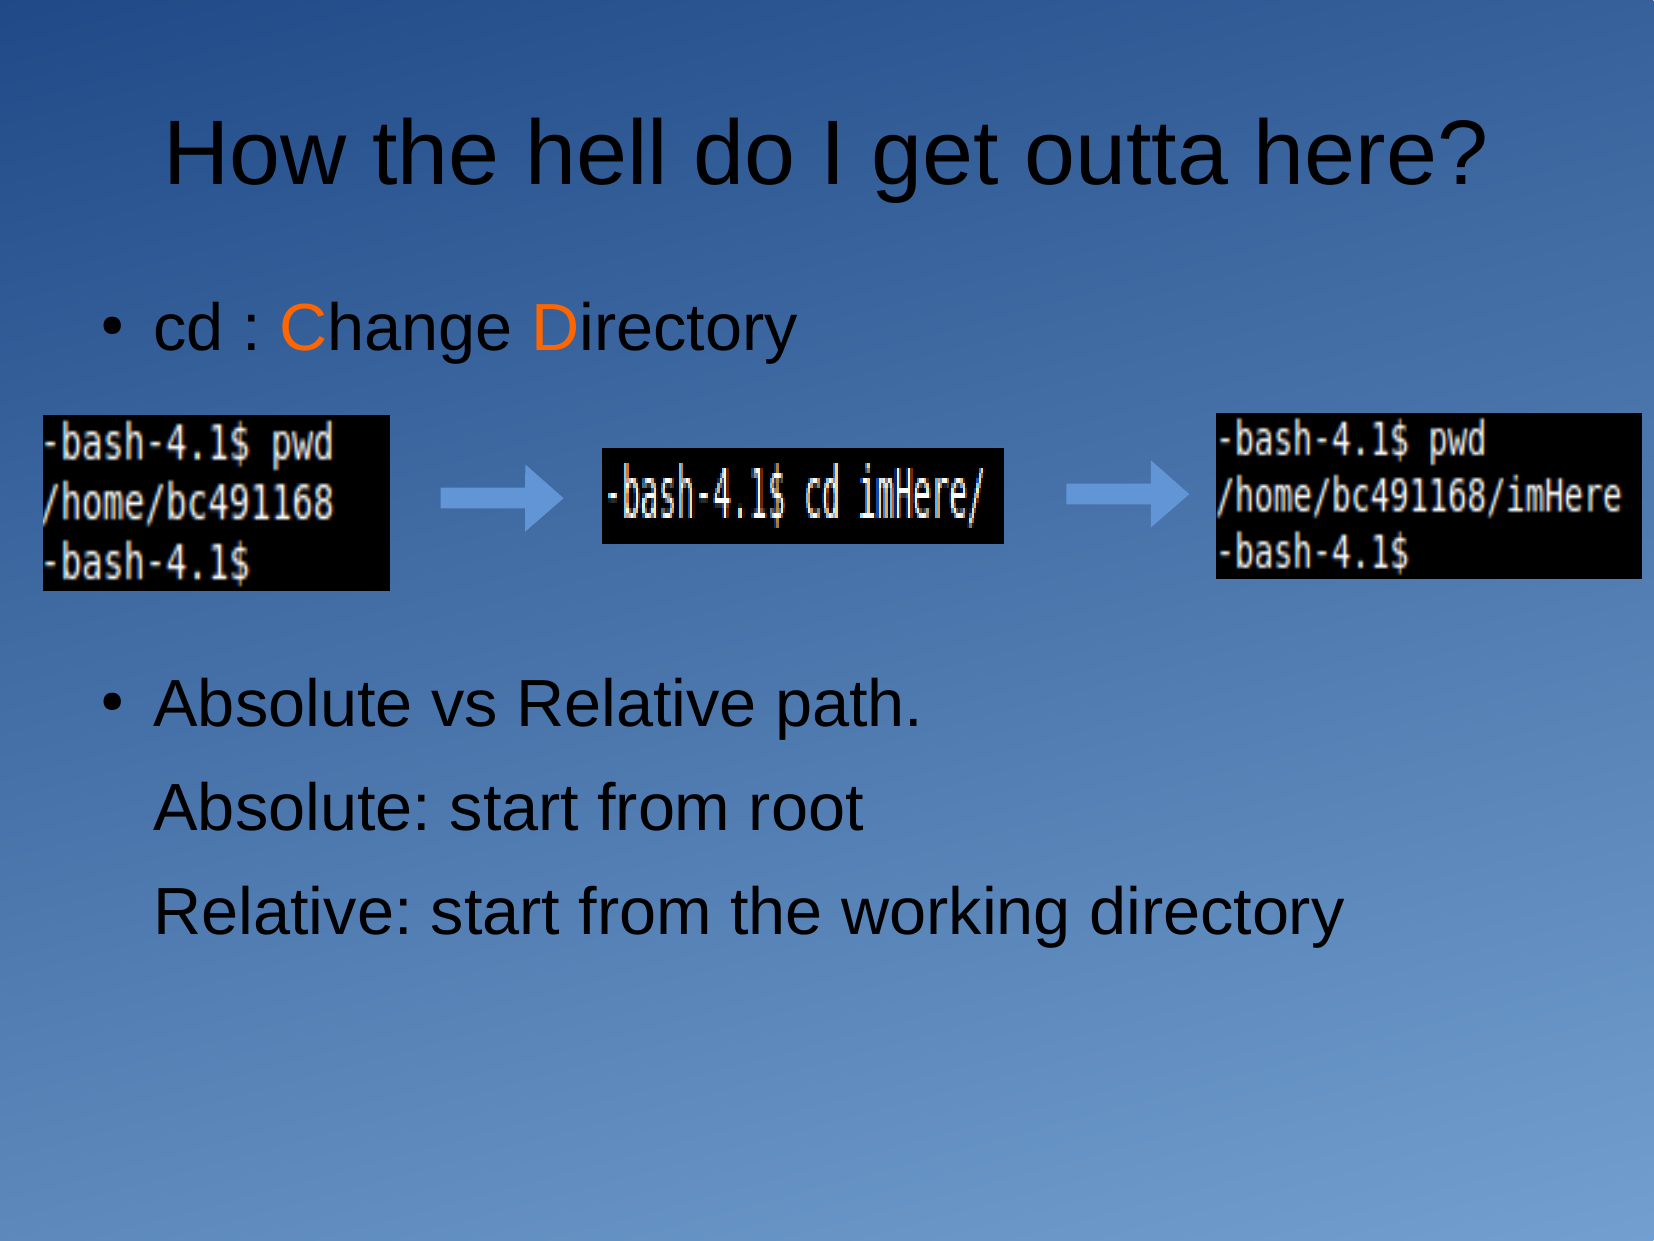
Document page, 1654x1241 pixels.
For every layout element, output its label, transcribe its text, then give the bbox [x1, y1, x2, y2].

picture [1216, 413, 1642, 579]
list Absolute vs Relative path. Absolute: start from root Relative: start from the working directory [82, 665, 1571, 1009]
list cd : Change Directory [82, 290, 1571, 634]
picture [43, 415, 390, 591]
picture [437, 460, 567, 536]
title How the hell do I get outta here? [82, 49, 1571, 257]
picture [602, 448, 1004, 544]
picture [1062, 456, 1193, 532]
